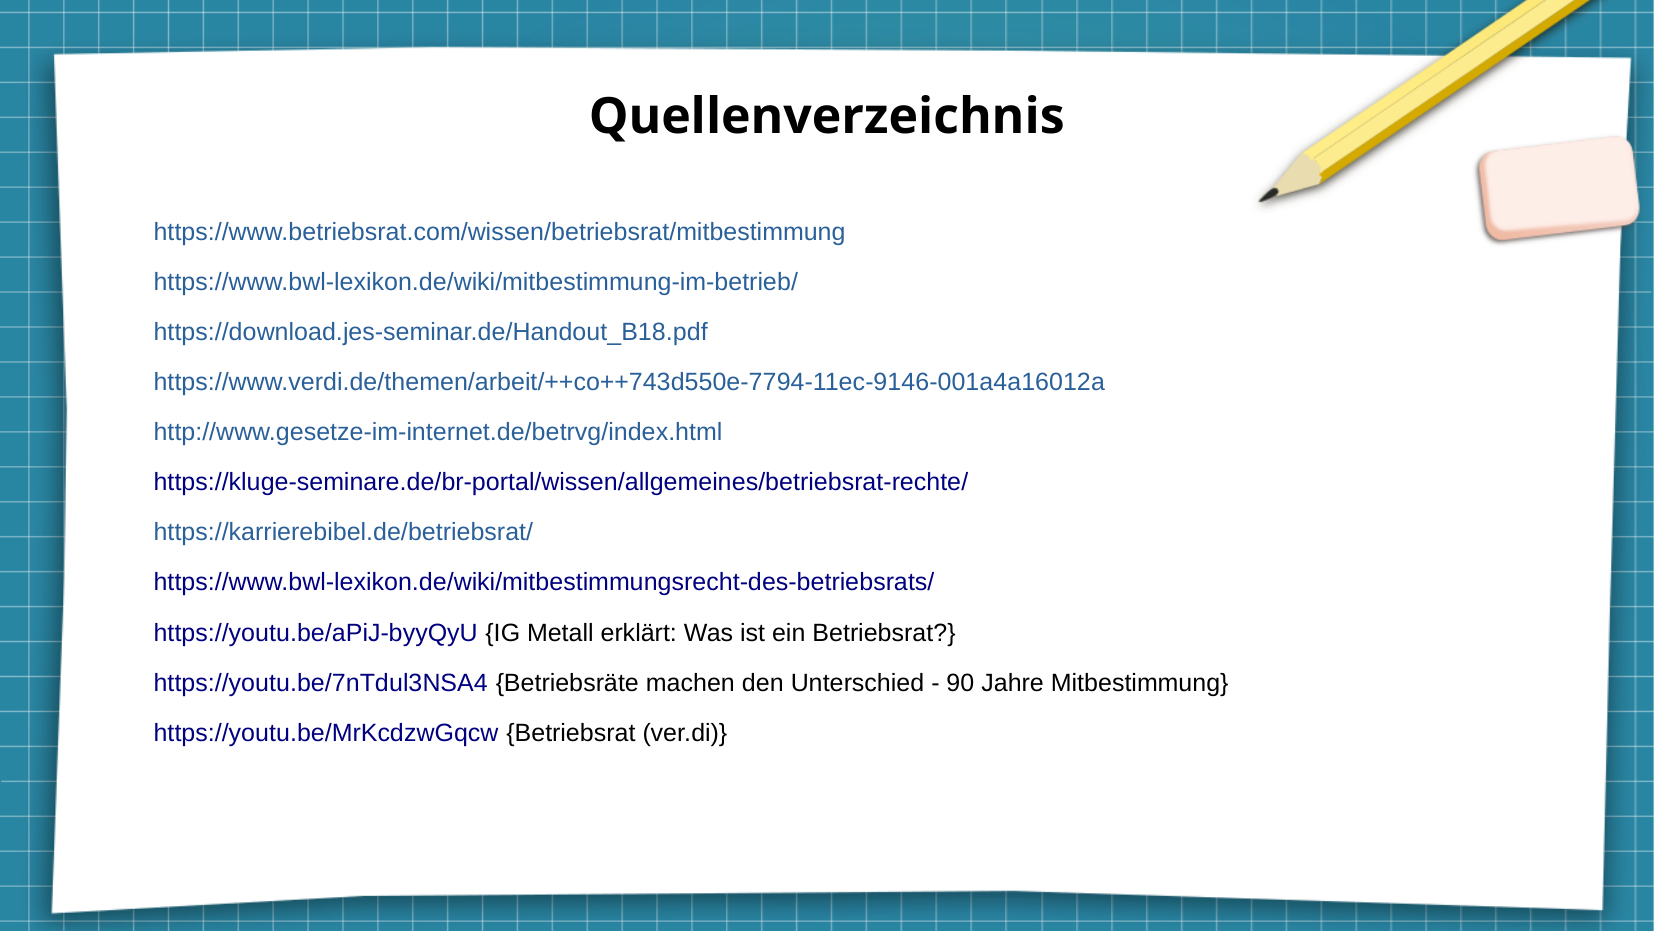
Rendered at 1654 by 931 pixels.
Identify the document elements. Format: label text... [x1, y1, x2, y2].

title Quellenverzeichnis [82, 37, 1571, 193]
list https://www.betriebsrat.com/wissen/betriebsrat/mitbestimmung https://www.bwl-lexikon.de/wiki/mitbestimmung-im-betrieb/ https://download.jes-seminar.de/Handout_B18.pdf https://www.verdi.de/themen/arbeit/++co++743d550e-7794-11ec-9146-001a4a16012a http://www.gesetze-im-internet.de/betrvg/index.html https://kluge-seminare.de/br-portal/wissen/allgemeines/betriebsrat-rechte/ https://karrierebibel.de/betriebsrat/ https://www.bwl-lexikon.de/wiki/mitbestimmungsrecht-des-betriebsrats/ https://youtu.be/aPiJ-byyQyU {IG Metall erklärt: Was ist ein Betriebsrat?} https://youtu.be/7nTdul3NSA4 {Betriebsräte machen den Unterschied - 90 Jahre Mitbestimmung} https://youtu.be/MrKcdzwGqcw {Betriebsrat (ver.di)} [82, 217, 1571, 758]
picture [0, 0, 1654, 931]
